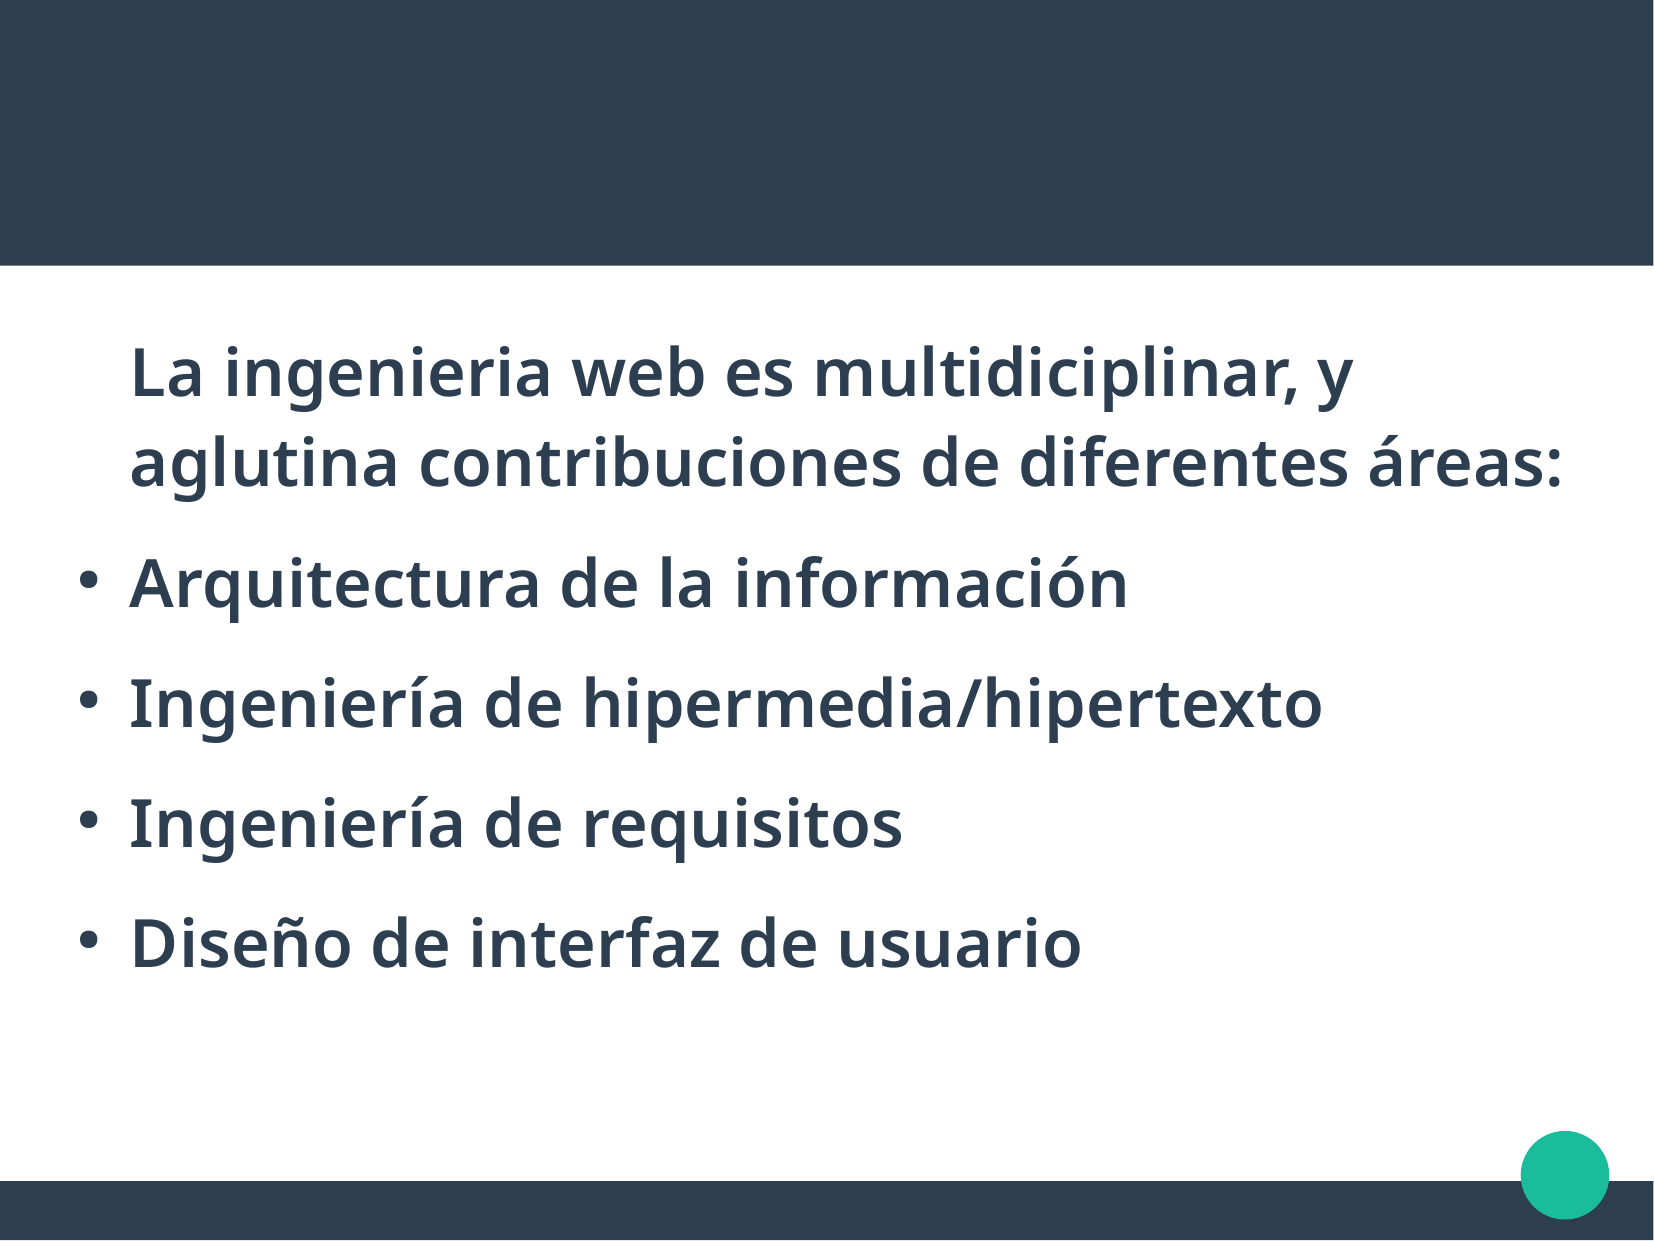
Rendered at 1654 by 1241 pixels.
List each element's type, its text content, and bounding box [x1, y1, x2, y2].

list La ingenieria web es multidiciplinar, y aglutina contribuciones de diferentes áreas: Arquitectura de la información Ingeniería de hipermedia/hipertexto Ingeniería de requisitos Diseño de interfaz de usuario [59, 324, 1595, 1152]
